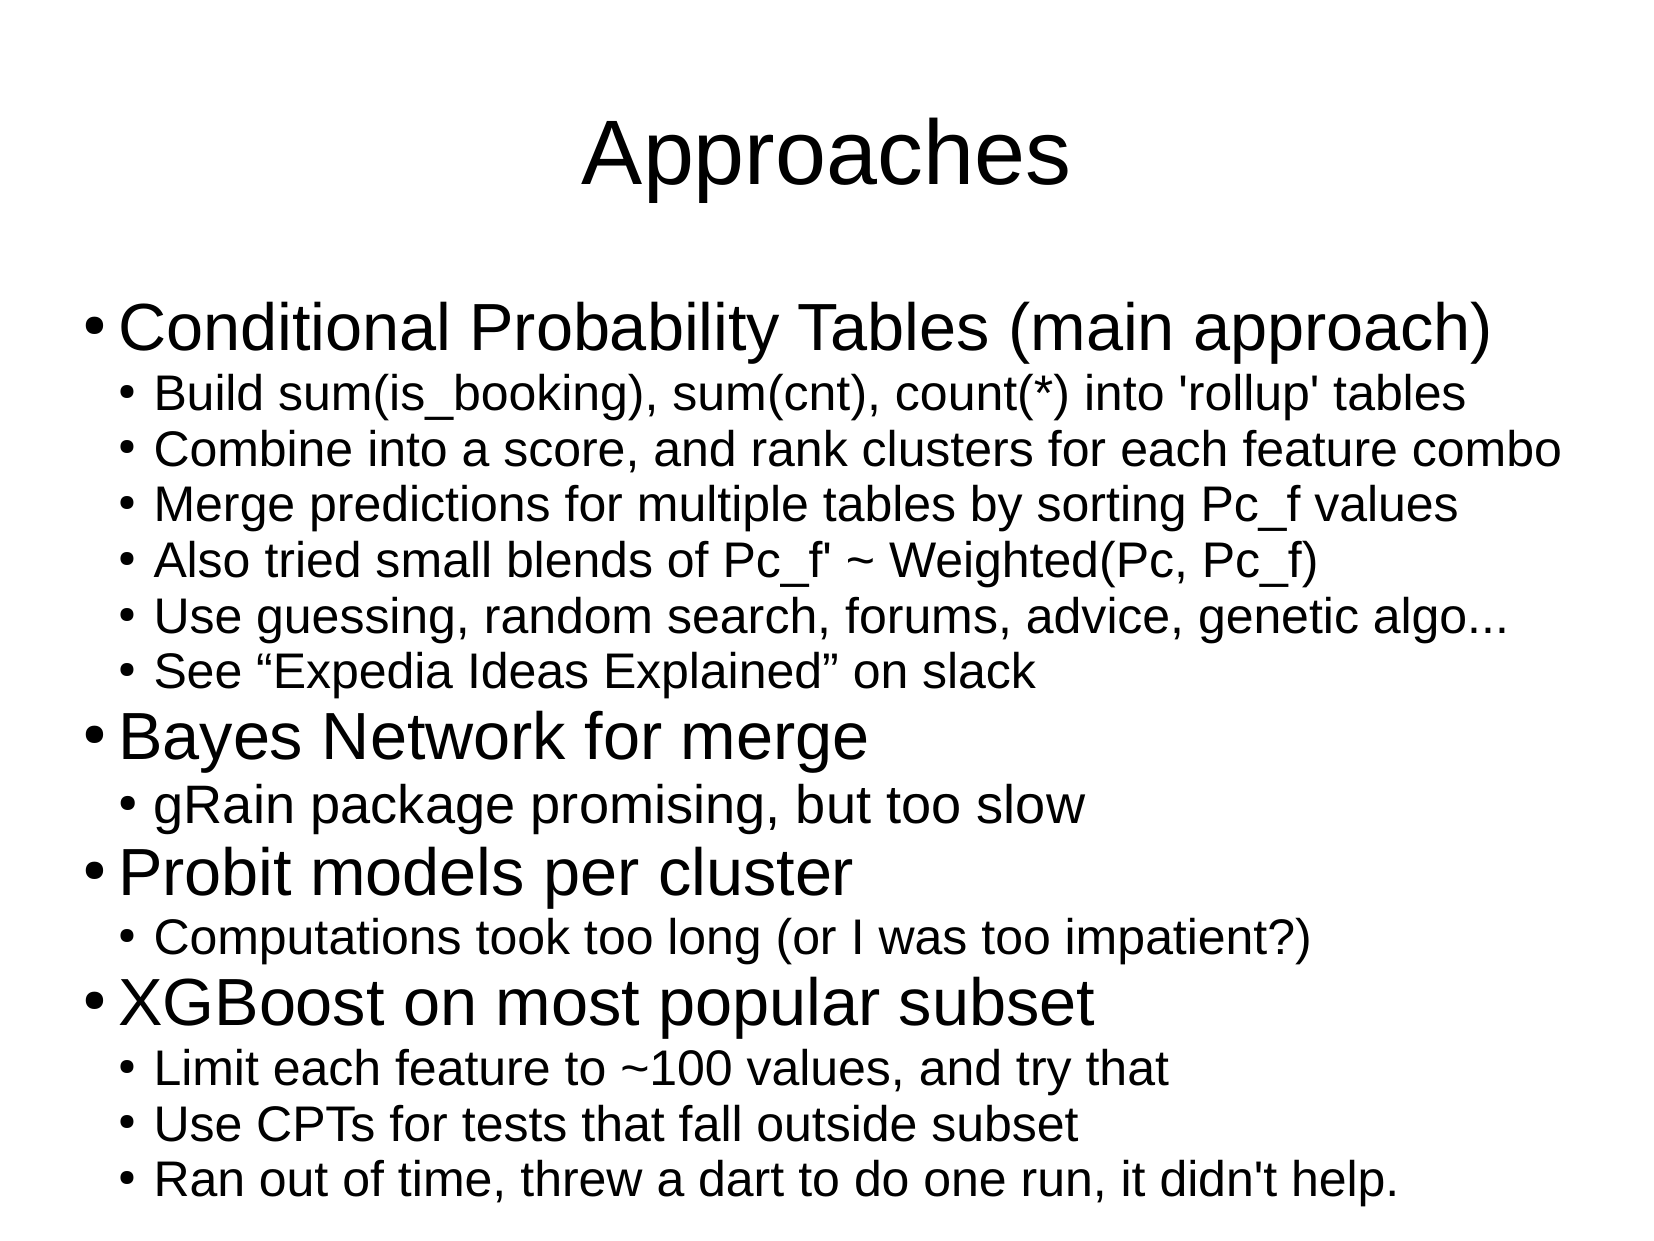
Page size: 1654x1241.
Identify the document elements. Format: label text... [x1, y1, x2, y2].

title Approaches [82, 49, 1571, 257]
subtitle Conditional Probability Tables (main approach) Build sum(is_booking), sum(cnt), count(*) into 'rollup' tables Combine into a score, and rank clusters for each feature combo Merge predictions for multiple tables by sorting Pc_f values Also tried small blends of Pc_f' ~ Weighted(Pc, Pc_f) Use guessing, random search, forums, advice, genetic algo... See “Expedia Ideas Explained” on slack Bayes Network for merge gRain package promising, but too slow Probit models per cluster Computations took too long (or I was too impatient?) XGBoost on most popular subset Limit each feature to ~100 values, and try that Use CPTs for tests that fall outside subset Ran out of time, threw a dart to do one run, it didn't help. [82, 290, 1571, 1241]
